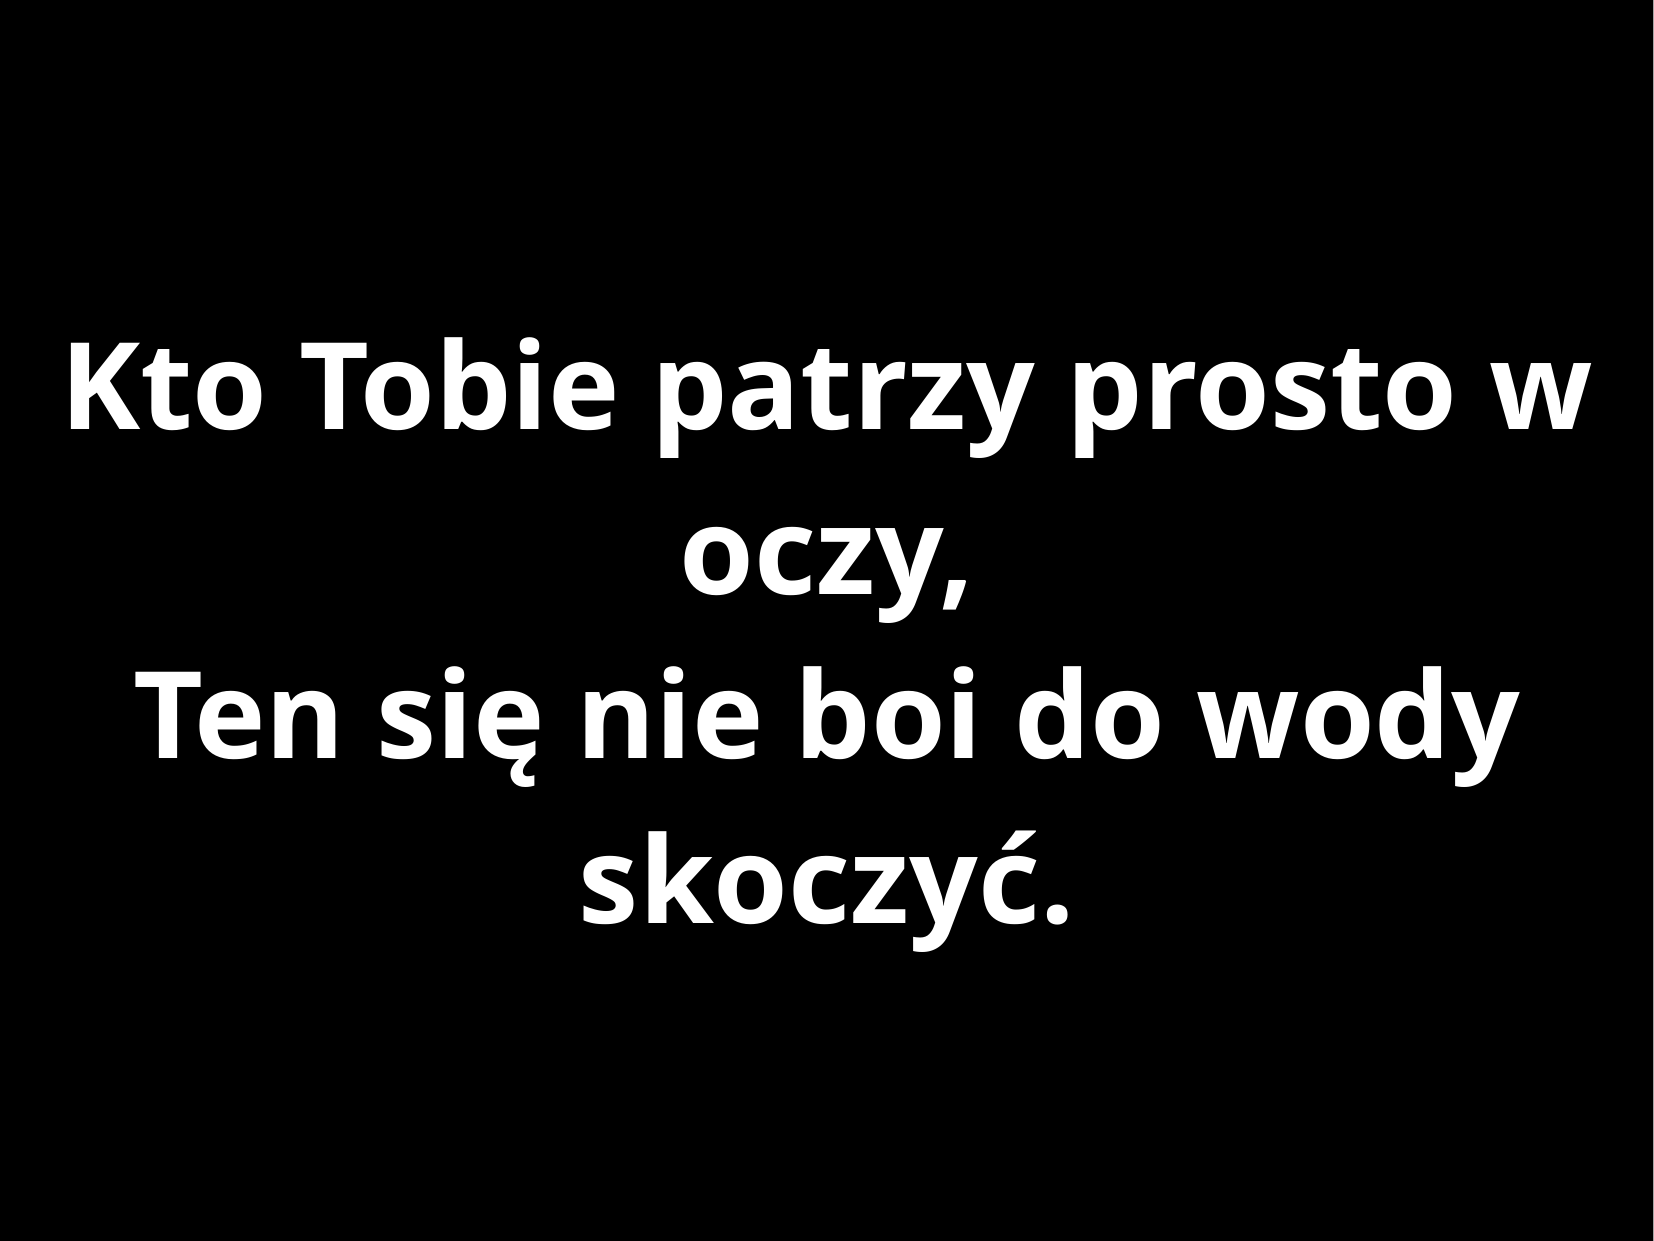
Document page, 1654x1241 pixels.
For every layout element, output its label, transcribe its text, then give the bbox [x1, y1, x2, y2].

title Kto Tobie patrzy prosto w oczy, Ten się nie boi do wody skoczyć. [0, 0, 1654, 1241]
